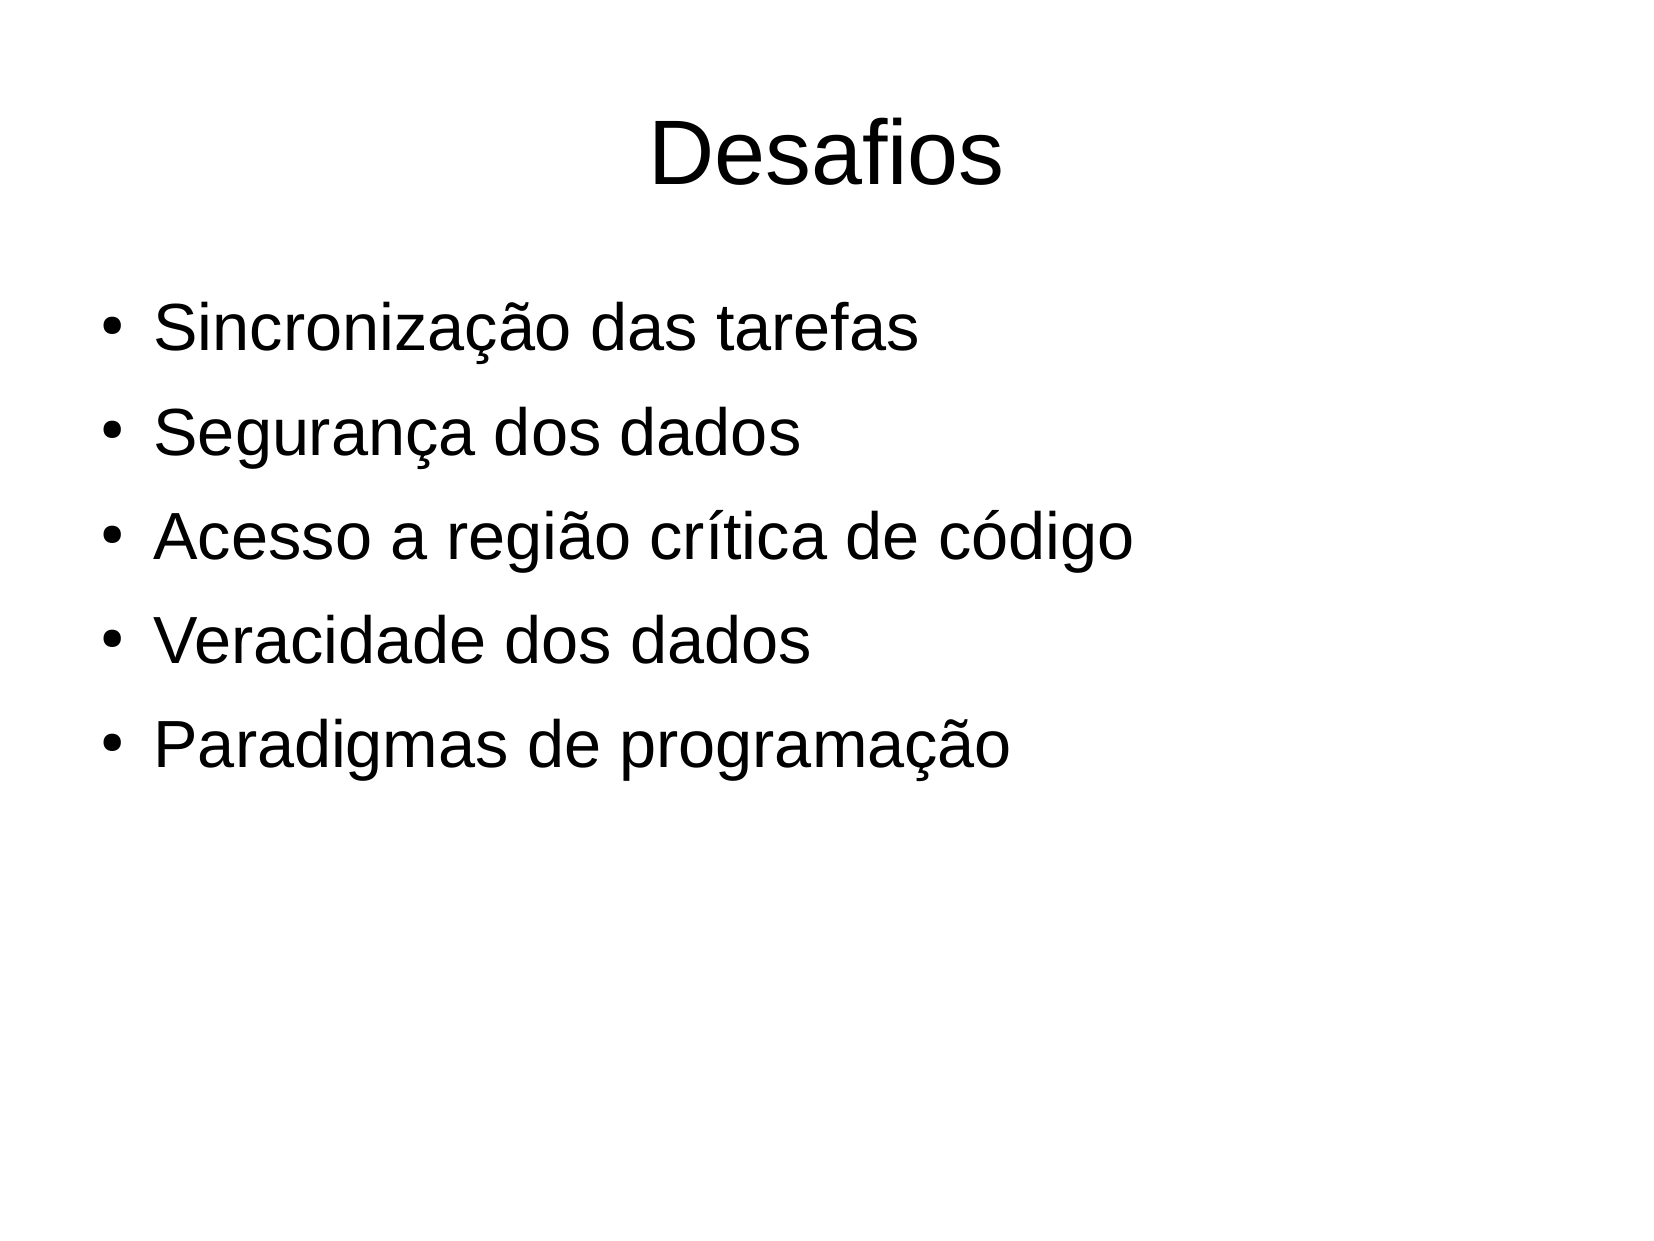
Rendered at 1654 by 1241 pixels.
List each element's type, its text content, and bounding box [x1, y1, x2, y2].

list Sincronização das tarefas Segurança dos dados Acesso a região crítica de código Veracidade dos dados Paradigmas de programação [82, 290, 1538, 1010]
title Desafios [82, 49, 1571, 257]
